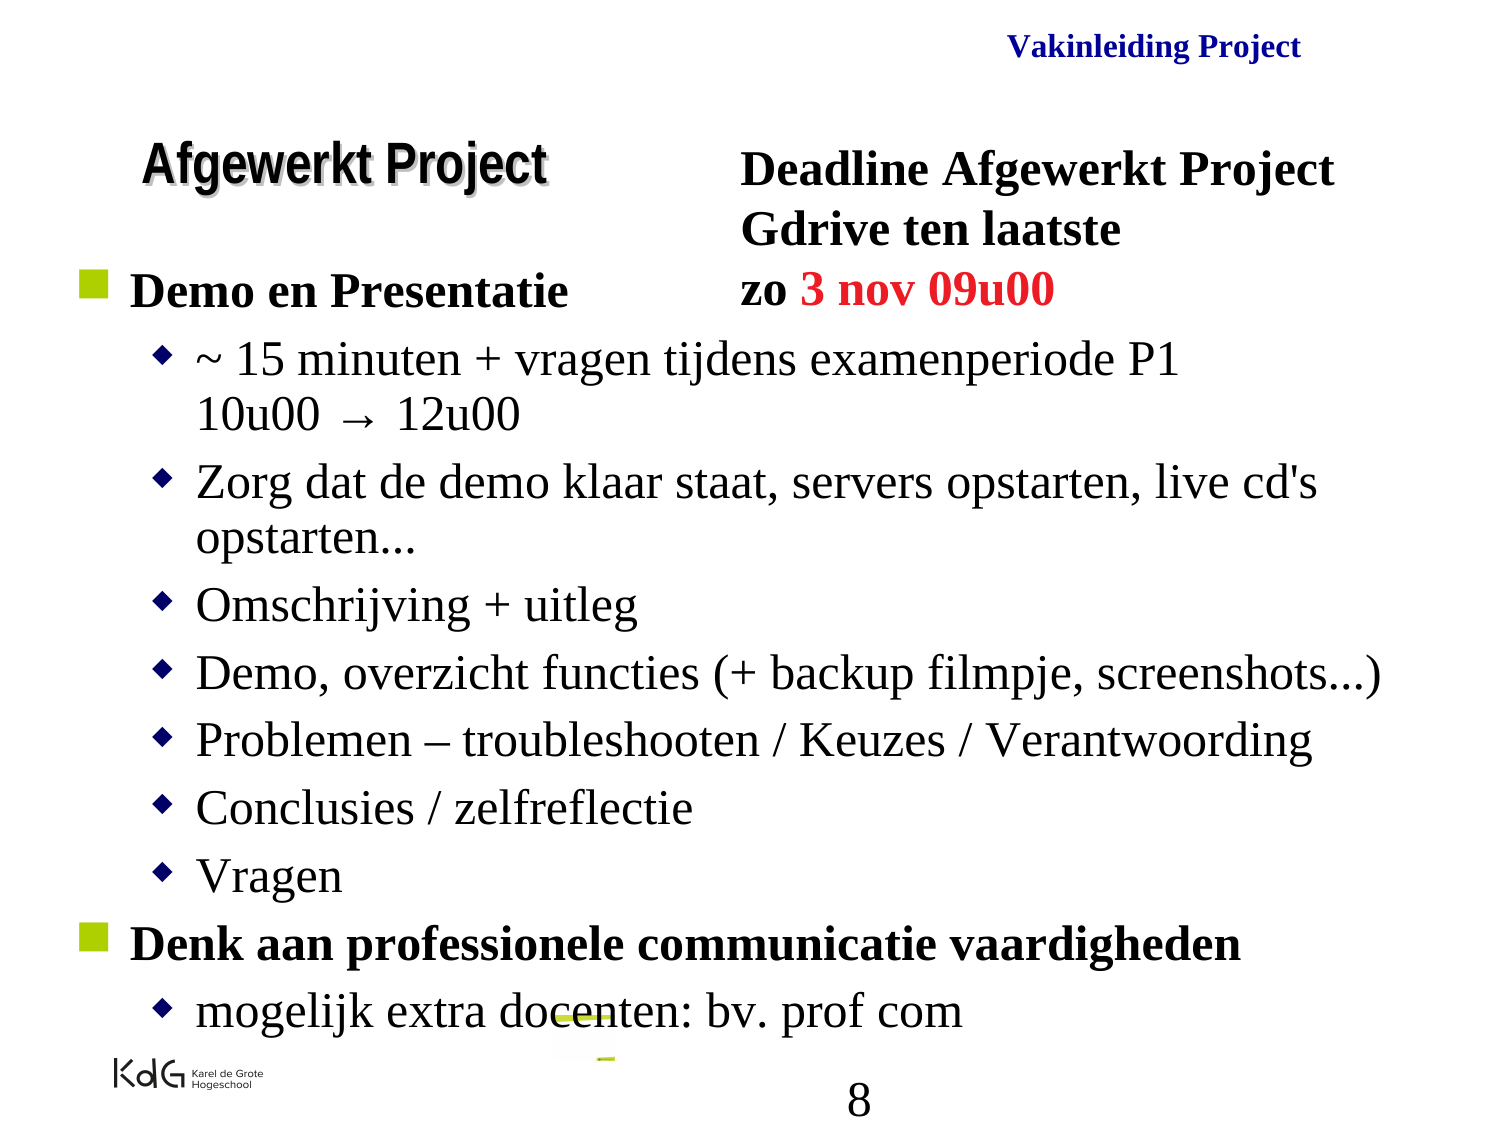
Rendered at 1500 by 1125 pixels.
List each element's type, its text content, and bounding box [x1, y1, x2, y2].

list Demo en Presentatie ~ 15 minuten + vragen tijdens examenperiode P1 10u00 → 12u00 Zorg dat de demo klaar staat, servers opstarten, live cd's opstarten... Omschrijving + uitleg Demo, overzicht functies (+ backup filmpje, screenshots...) Problemen – troubleshooten / Keuzes / Verantwoording Conclusies / zelfreflectie Vragen Denk aan professionele communicatie vaardigheden mogelijk extra docenten: bv. prof com [75, 263, 1425, 1039]
picture [553, 1039, 615, 1061]
text_box Deadline Afgewerkt Project Gdrive ten laatste zo 3 nov 09u00 [725, 128, 1388, 383]
title Afgewerkt Project [141, 72, 1447, 253]
picture [114, 1058, 263, 1090]
